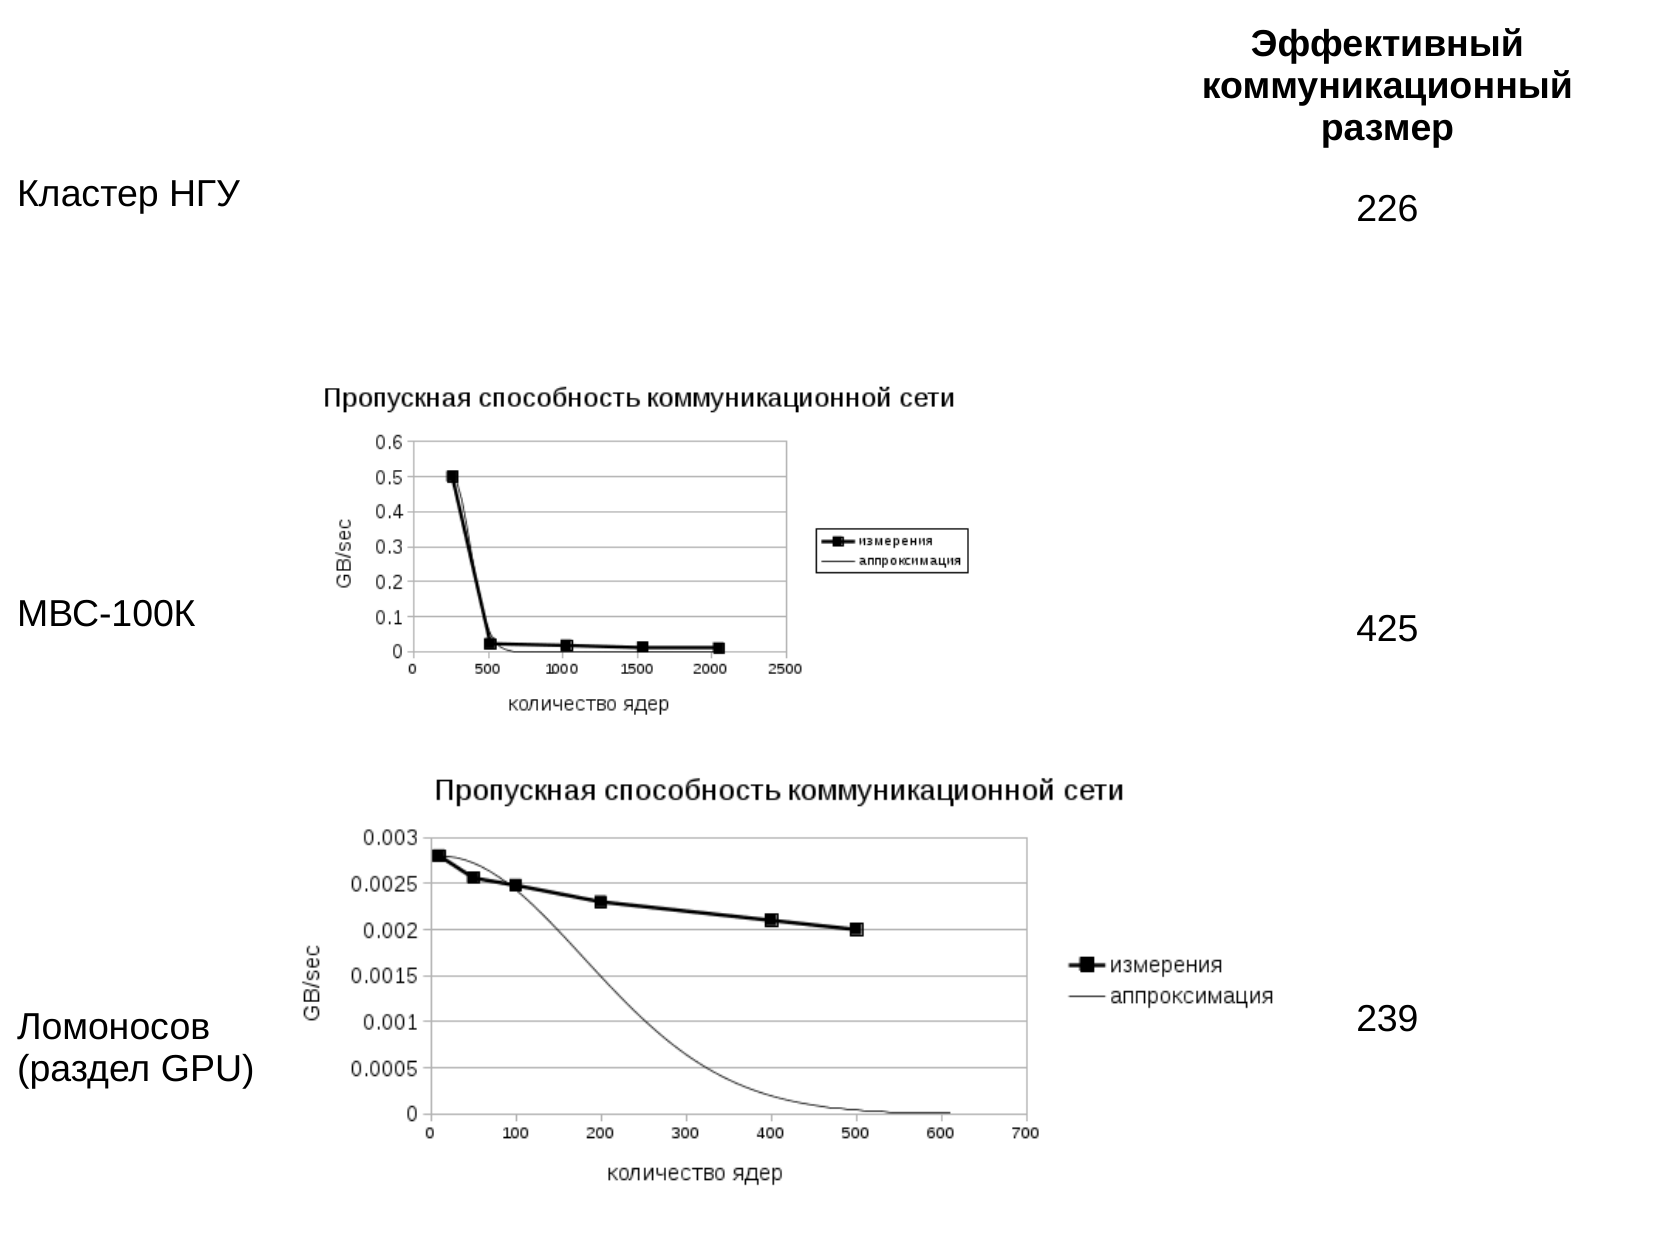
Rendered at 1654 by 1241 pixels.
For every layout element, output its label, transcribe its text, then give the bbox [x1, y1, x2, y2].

text_box 239 [1341, 990, 1434, 1047]
text_box Ломоносов (раздел GPU) [2, 997, 270, 1097]
text_box 425 [1341, 600, 1434, 657]
text_box МВС-100К [2, 585, 211, 642]
text_box 226 [1341, 180, 1434, 237]
picture [270, 749, 1291, 1210]
text_box Эффективный коммуникационный размер [1186, 15, 1636, 156]
picture [270, 7, 1186, 739]
text_box Кластер НГУ [2, 165, 256, 222]
